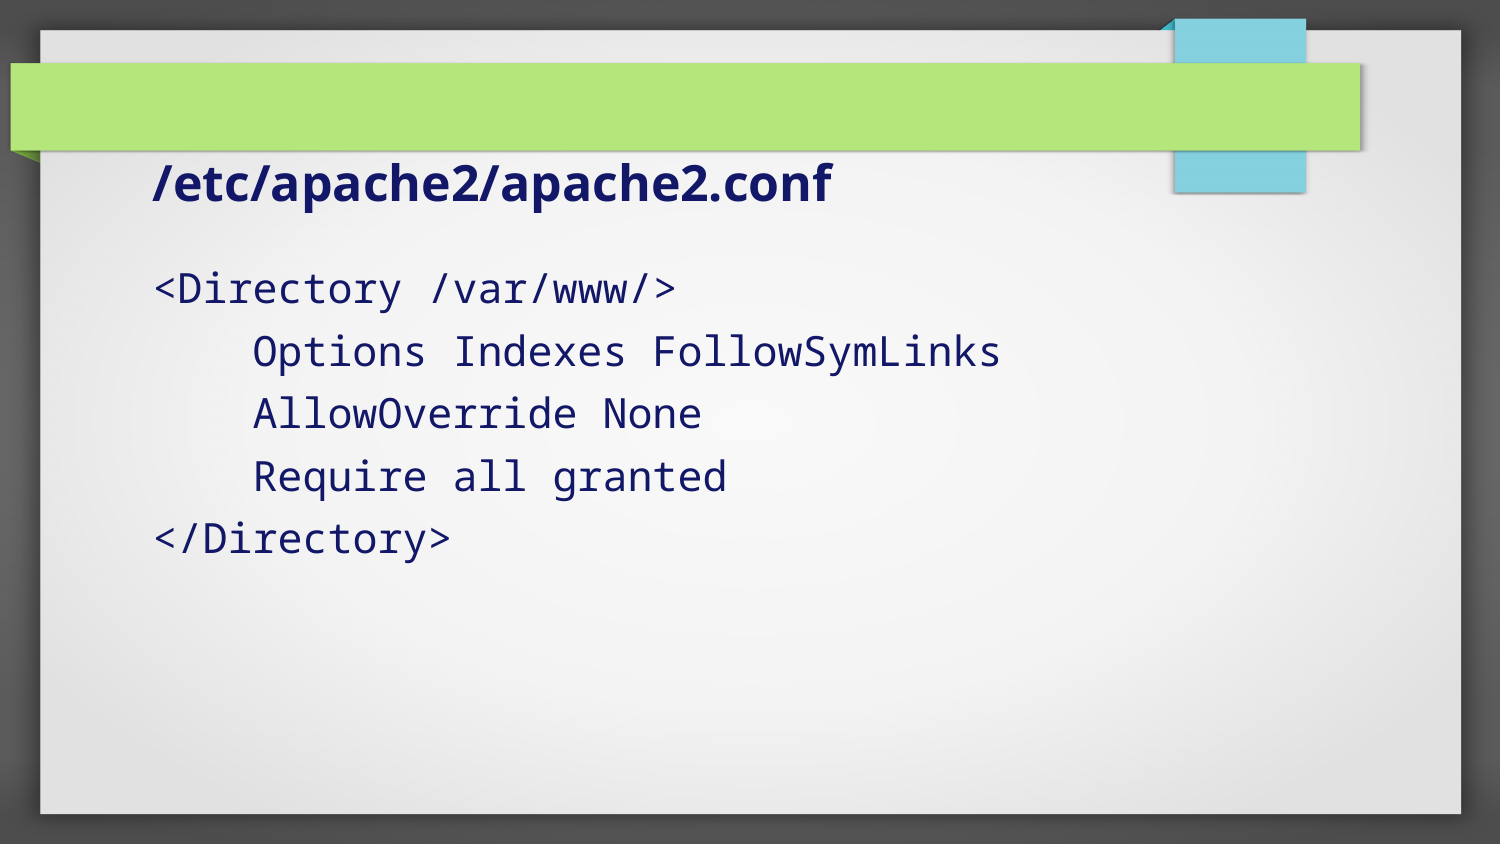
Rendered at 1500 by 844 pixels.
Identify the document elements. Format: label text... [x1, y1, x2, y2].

title /etc/apache2/apache2.conf [137, 146, 1011, 227]
picture [0, 0, 1500, 844]
list <Directory /var/www/> Options Indexes FollowSymLinks AllowOverride None Require all granted </Directory> [137, 246, 1217, 617]
